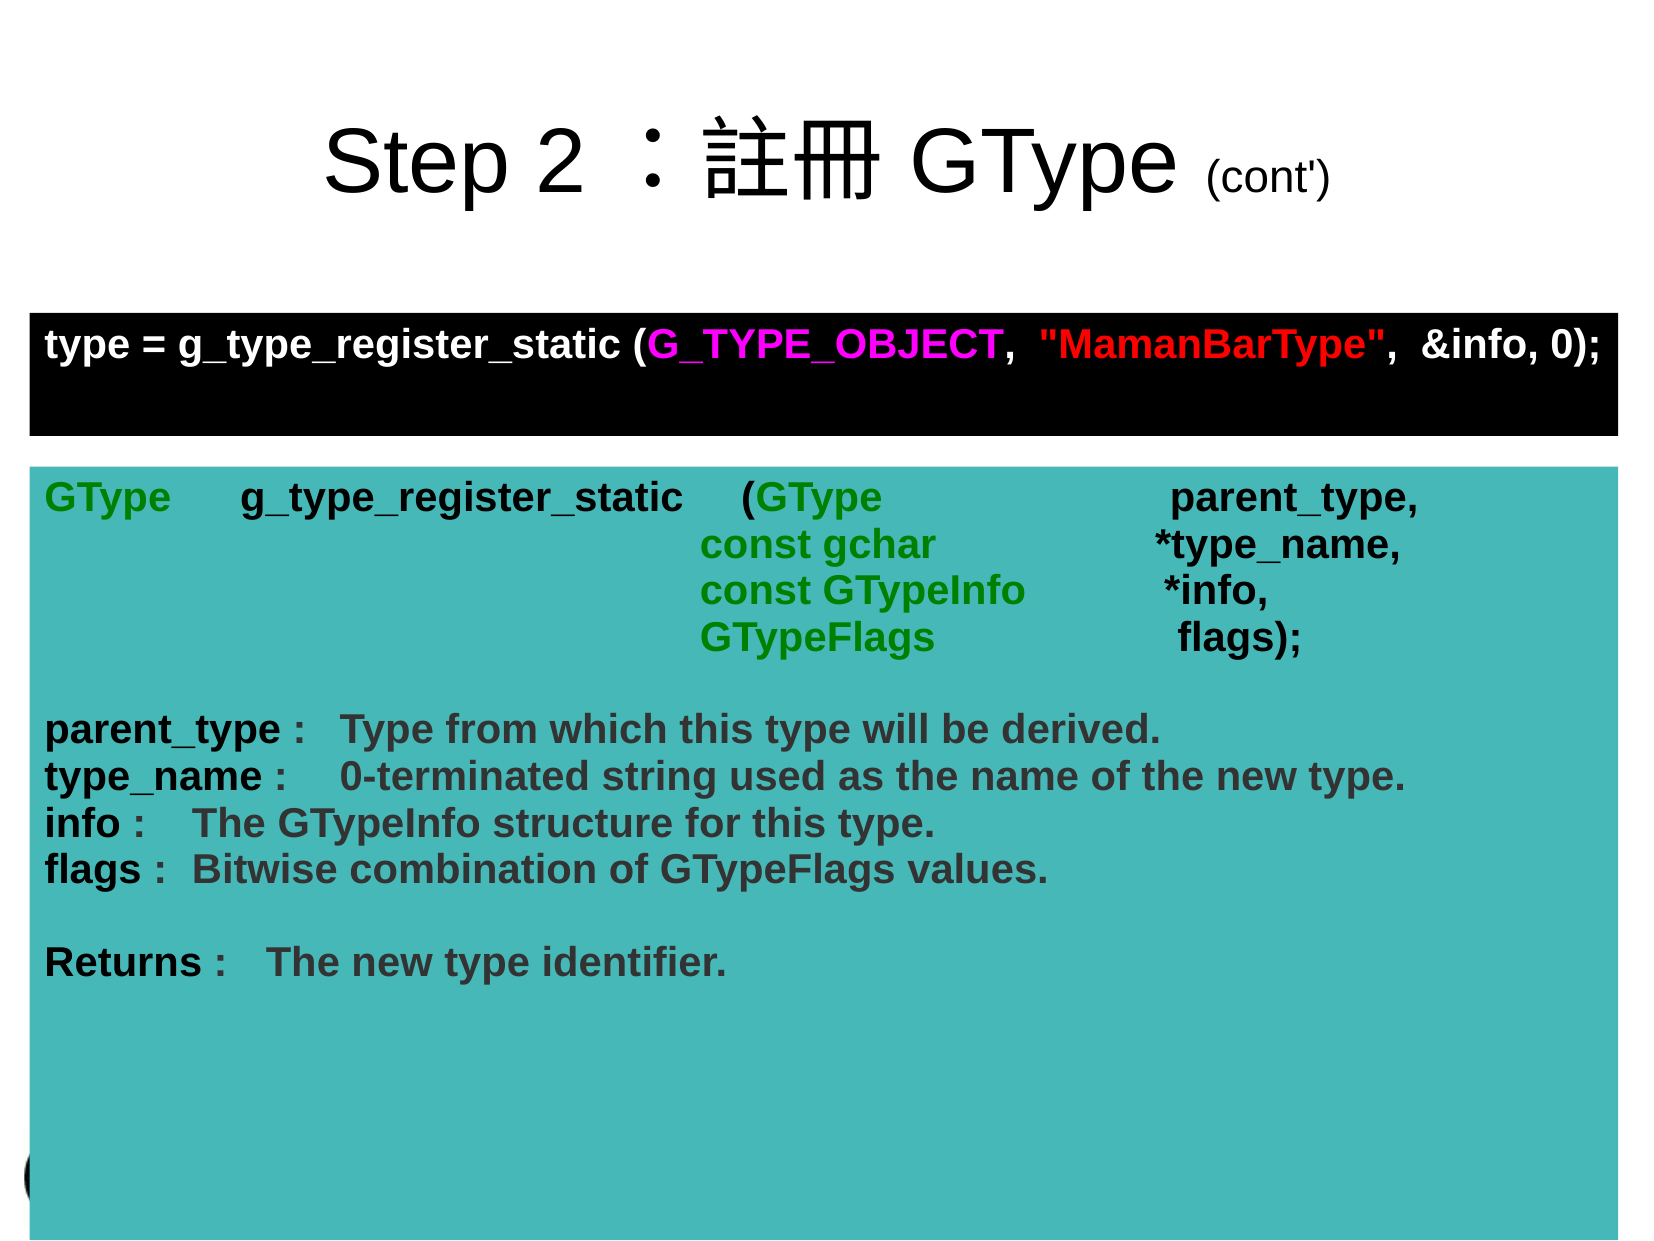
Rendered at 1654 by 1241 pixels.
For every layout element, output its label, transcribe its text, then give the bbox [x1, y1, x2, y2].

title Step 2：註冊GType (cont') [82, 56, 1571, 250]
text_box type = g_type_register_static (G_TYPE_OBJECT, "MamanBarType", &info, 0); [29, 312, 1619, 436]
text_box GType g_type_register_static (GType parent_type, const gchar *type_name, const GTypeInfo *info, GTypeFlags flags); parent_type : Type from which this type will be derived. type_name : 0-terminated string used as the name of the new type. info : The GTypeInfo structure for this type. flags : Bitwise combination of GTypeFlags values. Returns : The new type identifier. [29, 466, 1619, 1241]
picture [23, 1127, 29, 1228]
